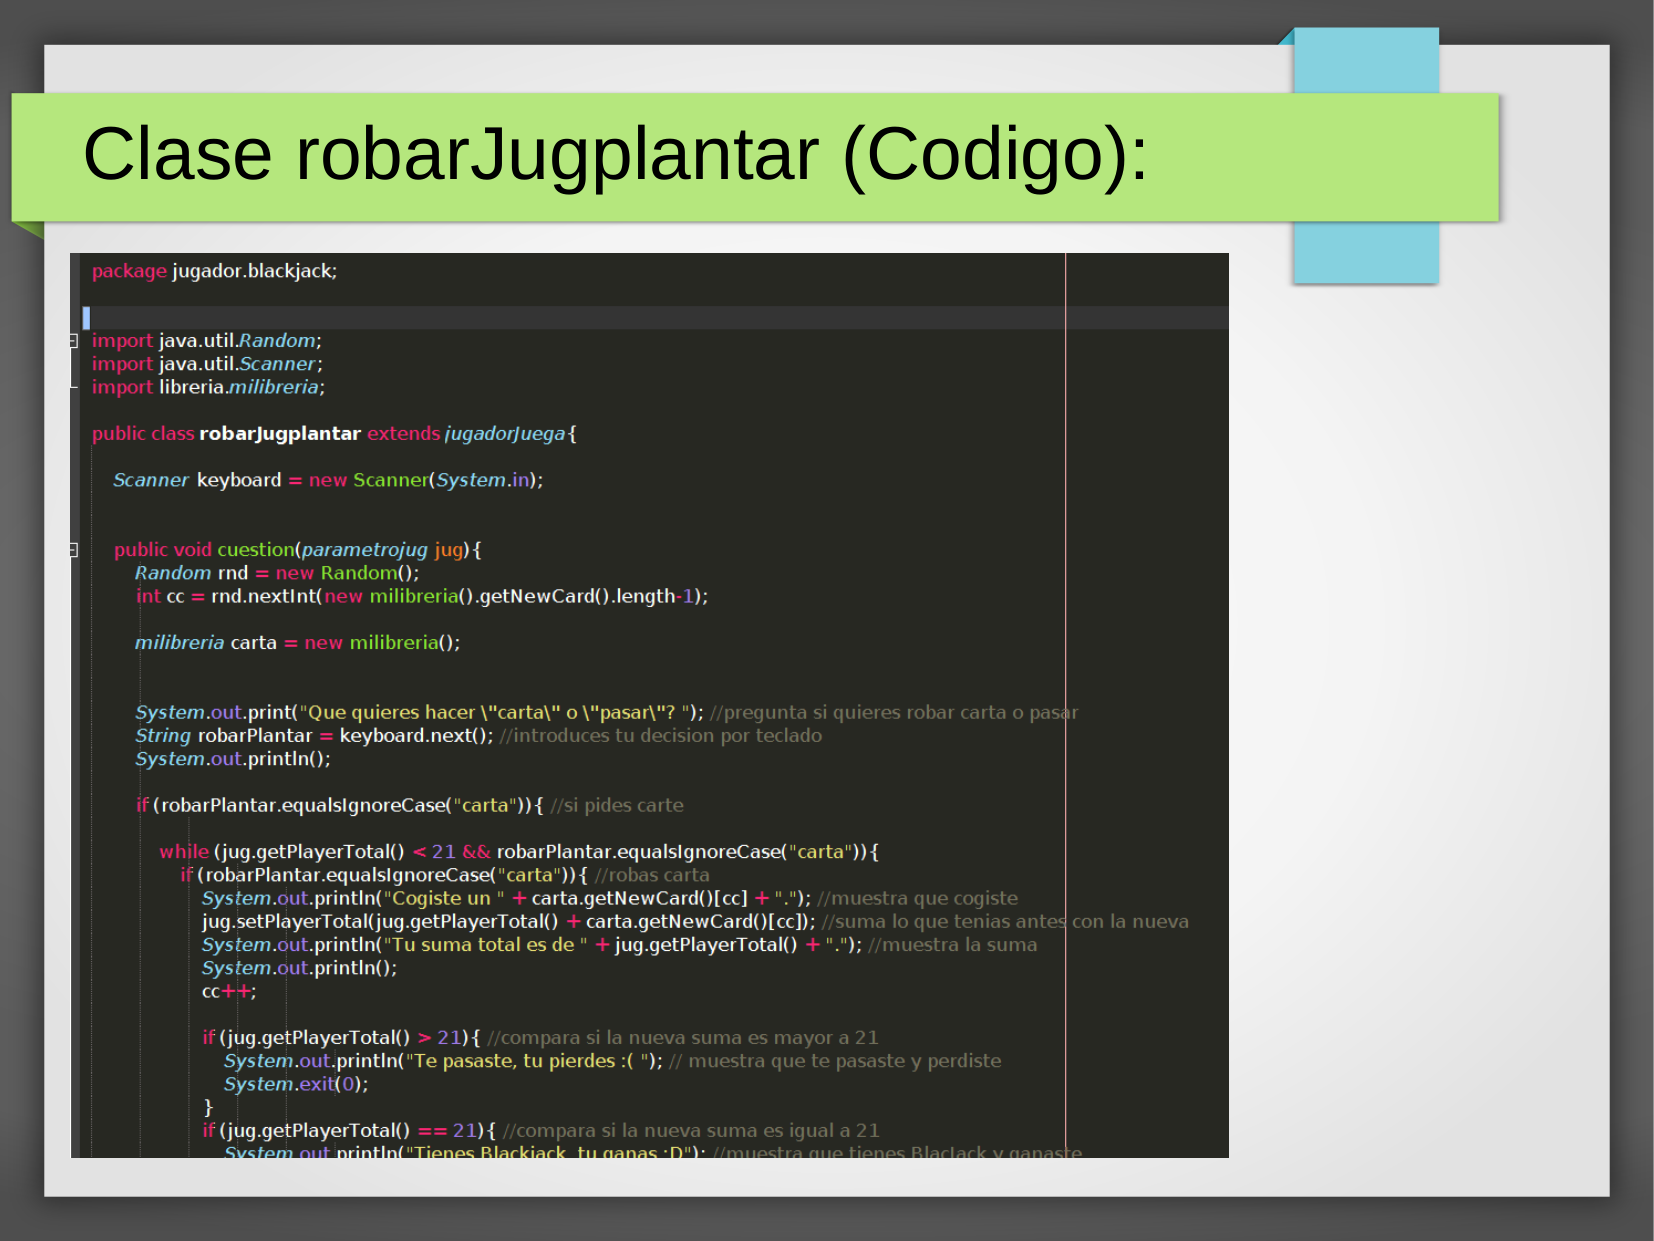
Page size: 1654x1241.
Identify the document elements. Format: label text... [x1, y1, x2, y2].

title Clase robarJugplantar (Codigo): [82, 94, 1264, 213]
picture [0, 0, 1654, 1241]
